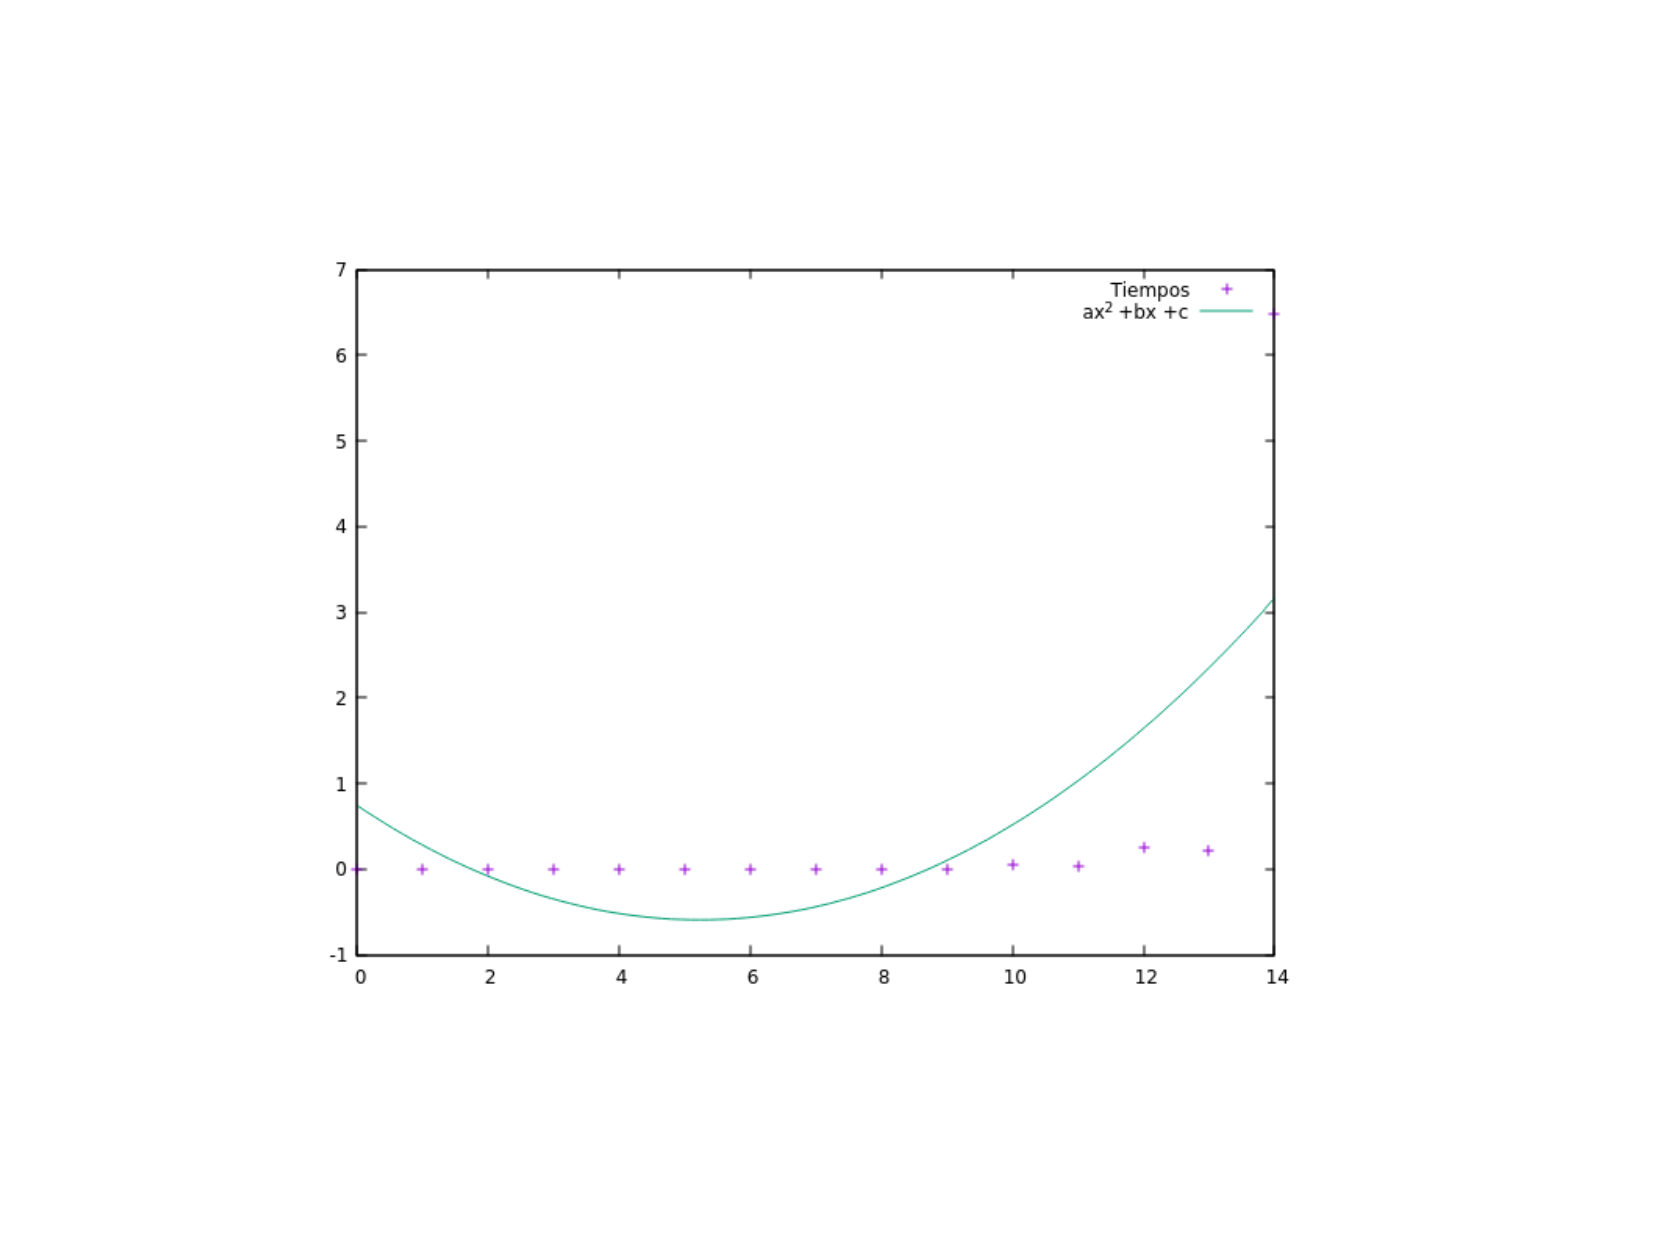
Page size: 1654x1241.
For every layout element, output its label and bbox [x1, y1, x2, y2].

picture [307, 247, 1307, 998]
